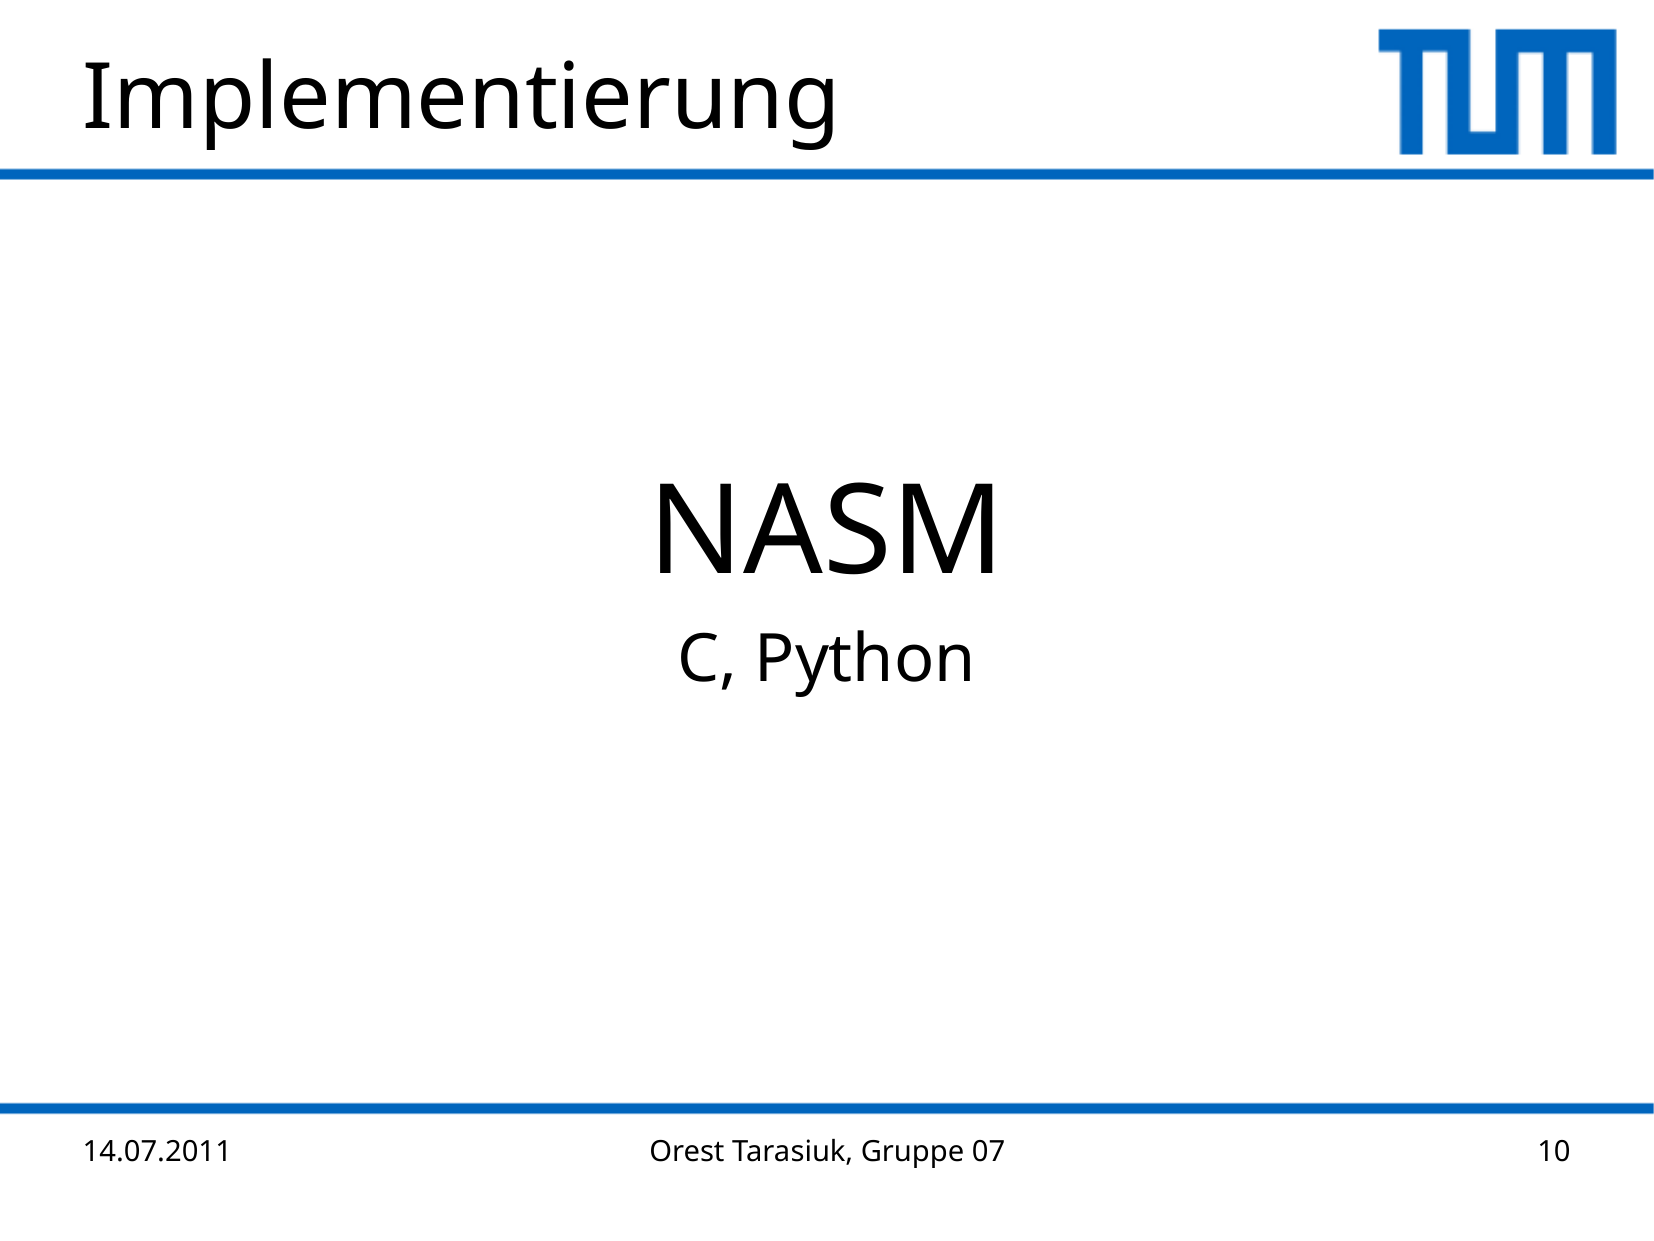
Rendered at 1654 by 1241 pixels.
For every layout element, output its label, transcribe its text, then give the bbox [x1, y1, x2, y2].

title Implementierung [82, 41, 1359, 145]
subtitle NASM C, Python [82, 206, 1571, 1026]
picture [0, 0, 1654, 1241]
